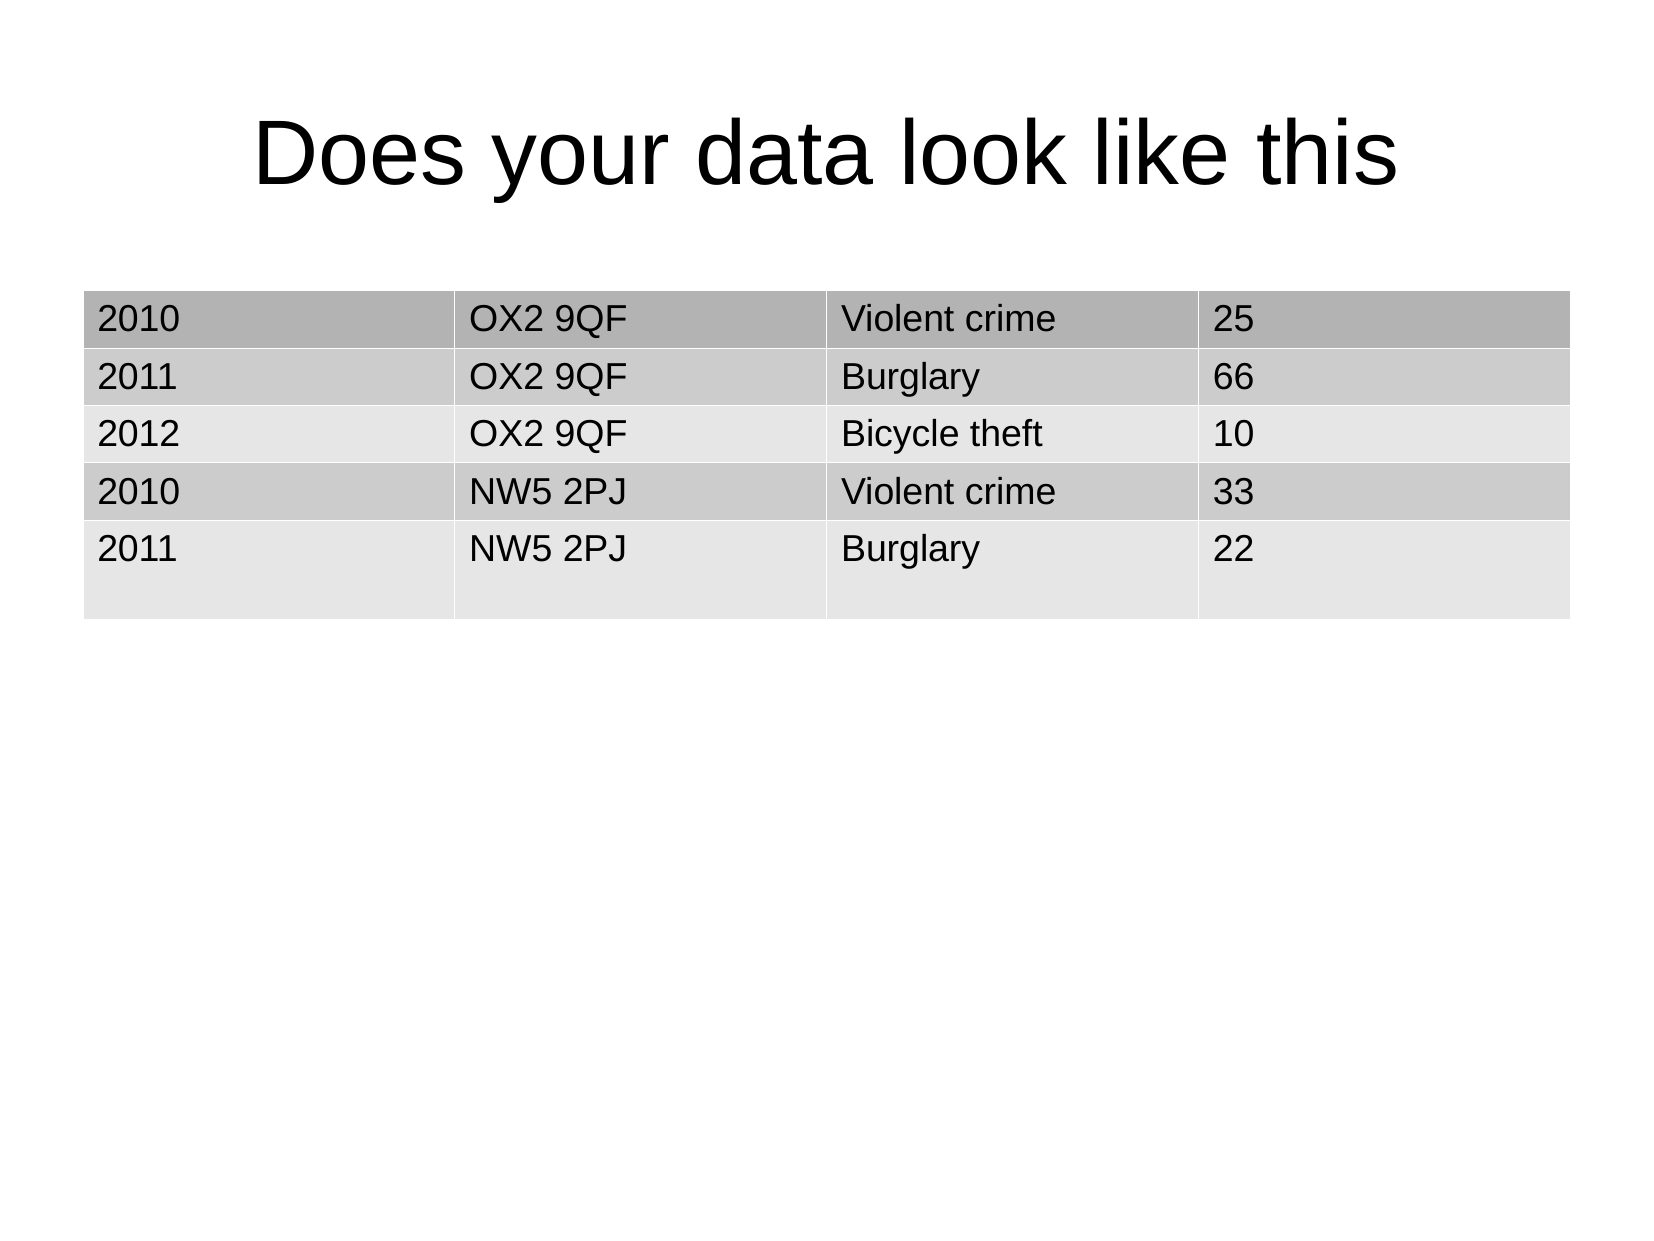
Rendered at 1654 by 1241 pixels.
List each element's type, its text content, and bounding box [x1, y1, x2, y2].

table_cell NW5 2PJ [455, 463, 826, 520]
table_cell Violent crime [827, 463, 1198, 520]
title Does your data look like this [82, 49, 1571, 257]
table_cell 2010 [84, 463, 454, 520]
table_cell 10 [1199, 406, 1570, 462]
table_cell Burglary [827, 521, 1198, 619]
table_cell OX2 9QF [455, 406, 826, 462]
table_cell 2011 [84, 521, 454, 619]
table_cell 66 [1199, 349, 1570, 405]
table_header Violent crime [827, 291, 1198, 348]
table_cell Bicycle theft [827, 406, 1198, 462]
table_header 2010 [84, 291, 454, 348]
table_cell 2012 [84, 406, 454, 462]
table_cell 2011 [84, 349, 454, 405]
table_cell 33 [1199, 463, 1570, 520]
table_header 25 [1199, 291, 1570, 348]
table_cell 22 [1199, 521, 1570, 619]
table_cell Burglary [827, 349, 1198, 405]
table_cell NW5 2PJ [455, 521, 826, 619]
table_header OX2 9QF [455, 291, 826, 348]
table_cell OX2 9QF [455, 349, 826, 405]
